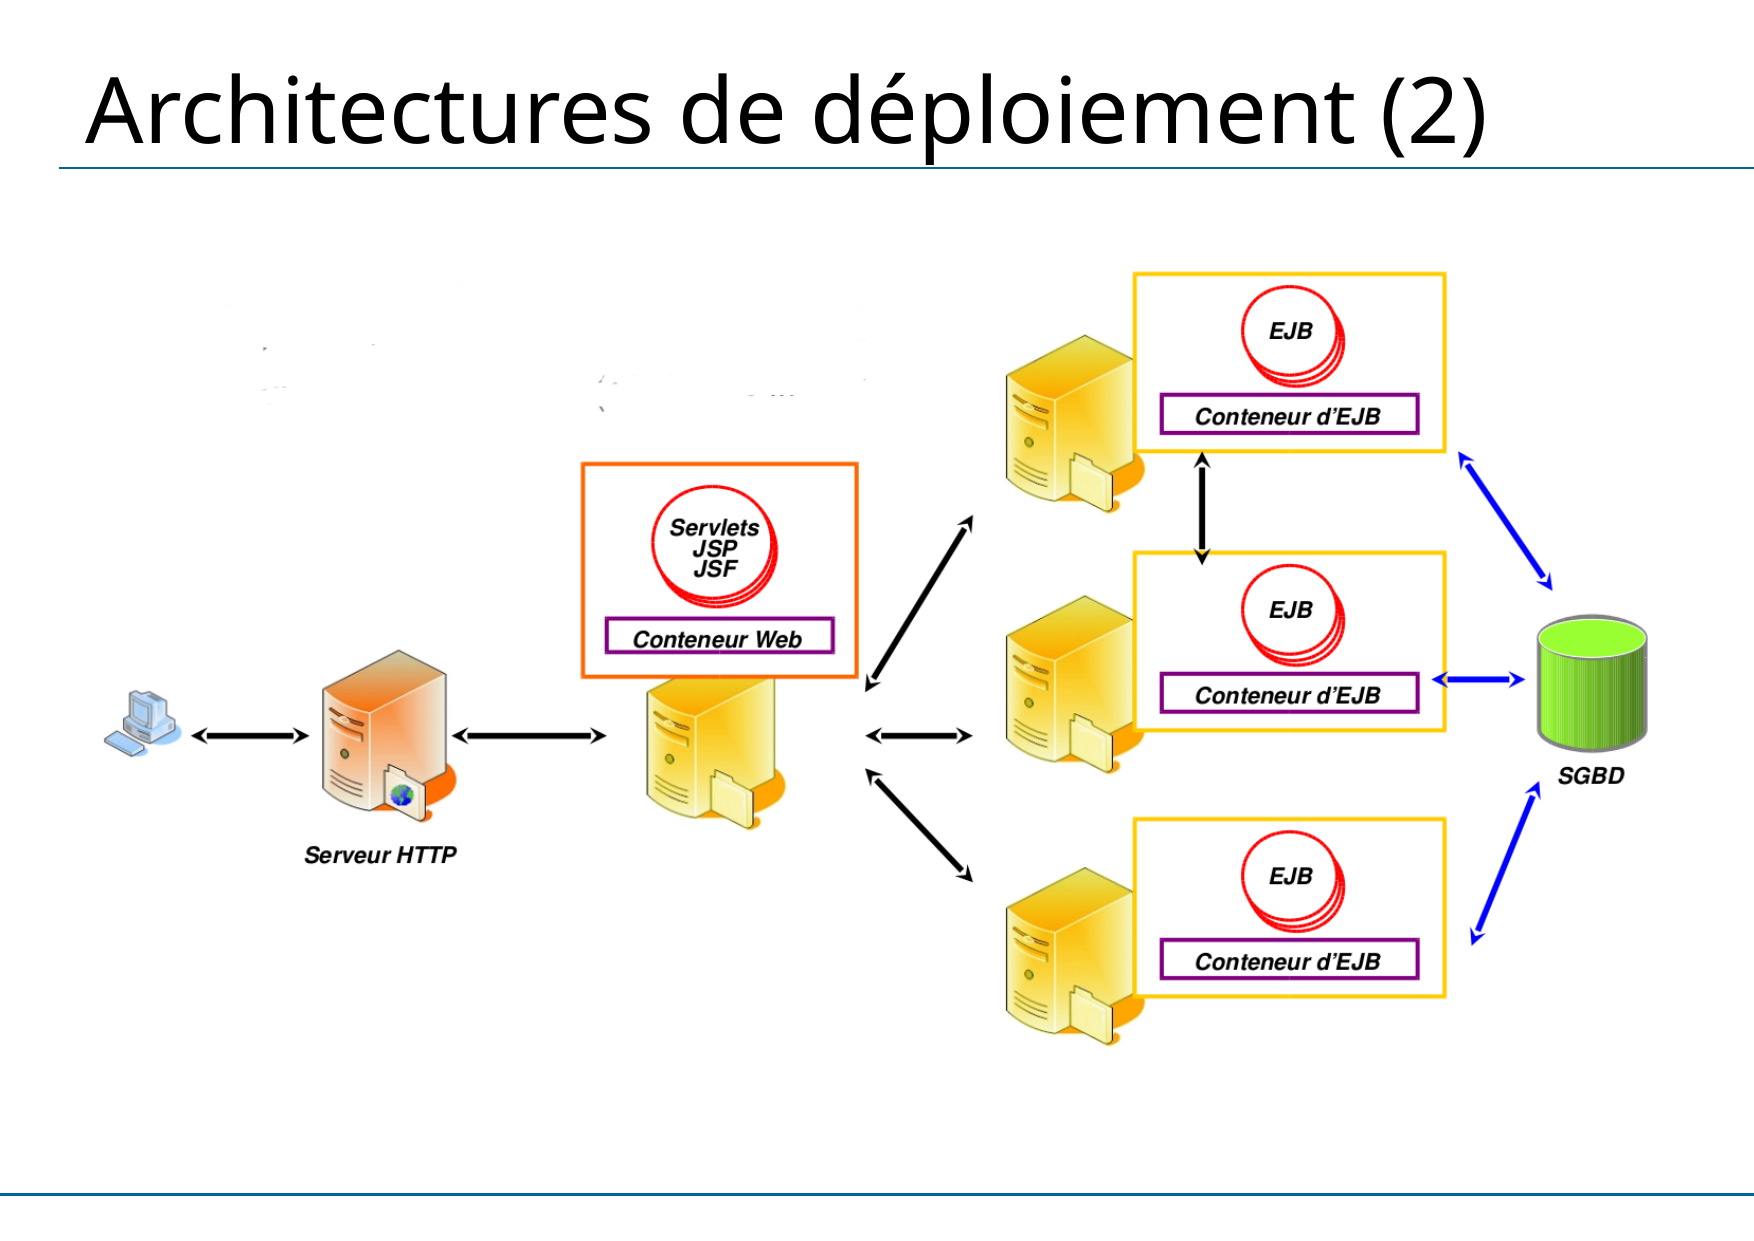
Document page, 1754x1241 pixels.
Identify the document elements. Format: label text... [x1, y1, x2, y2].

title Architectures de déploiement (2) [85, 51, 1671, 178]
picture [85, 264, 1670, 1048]
